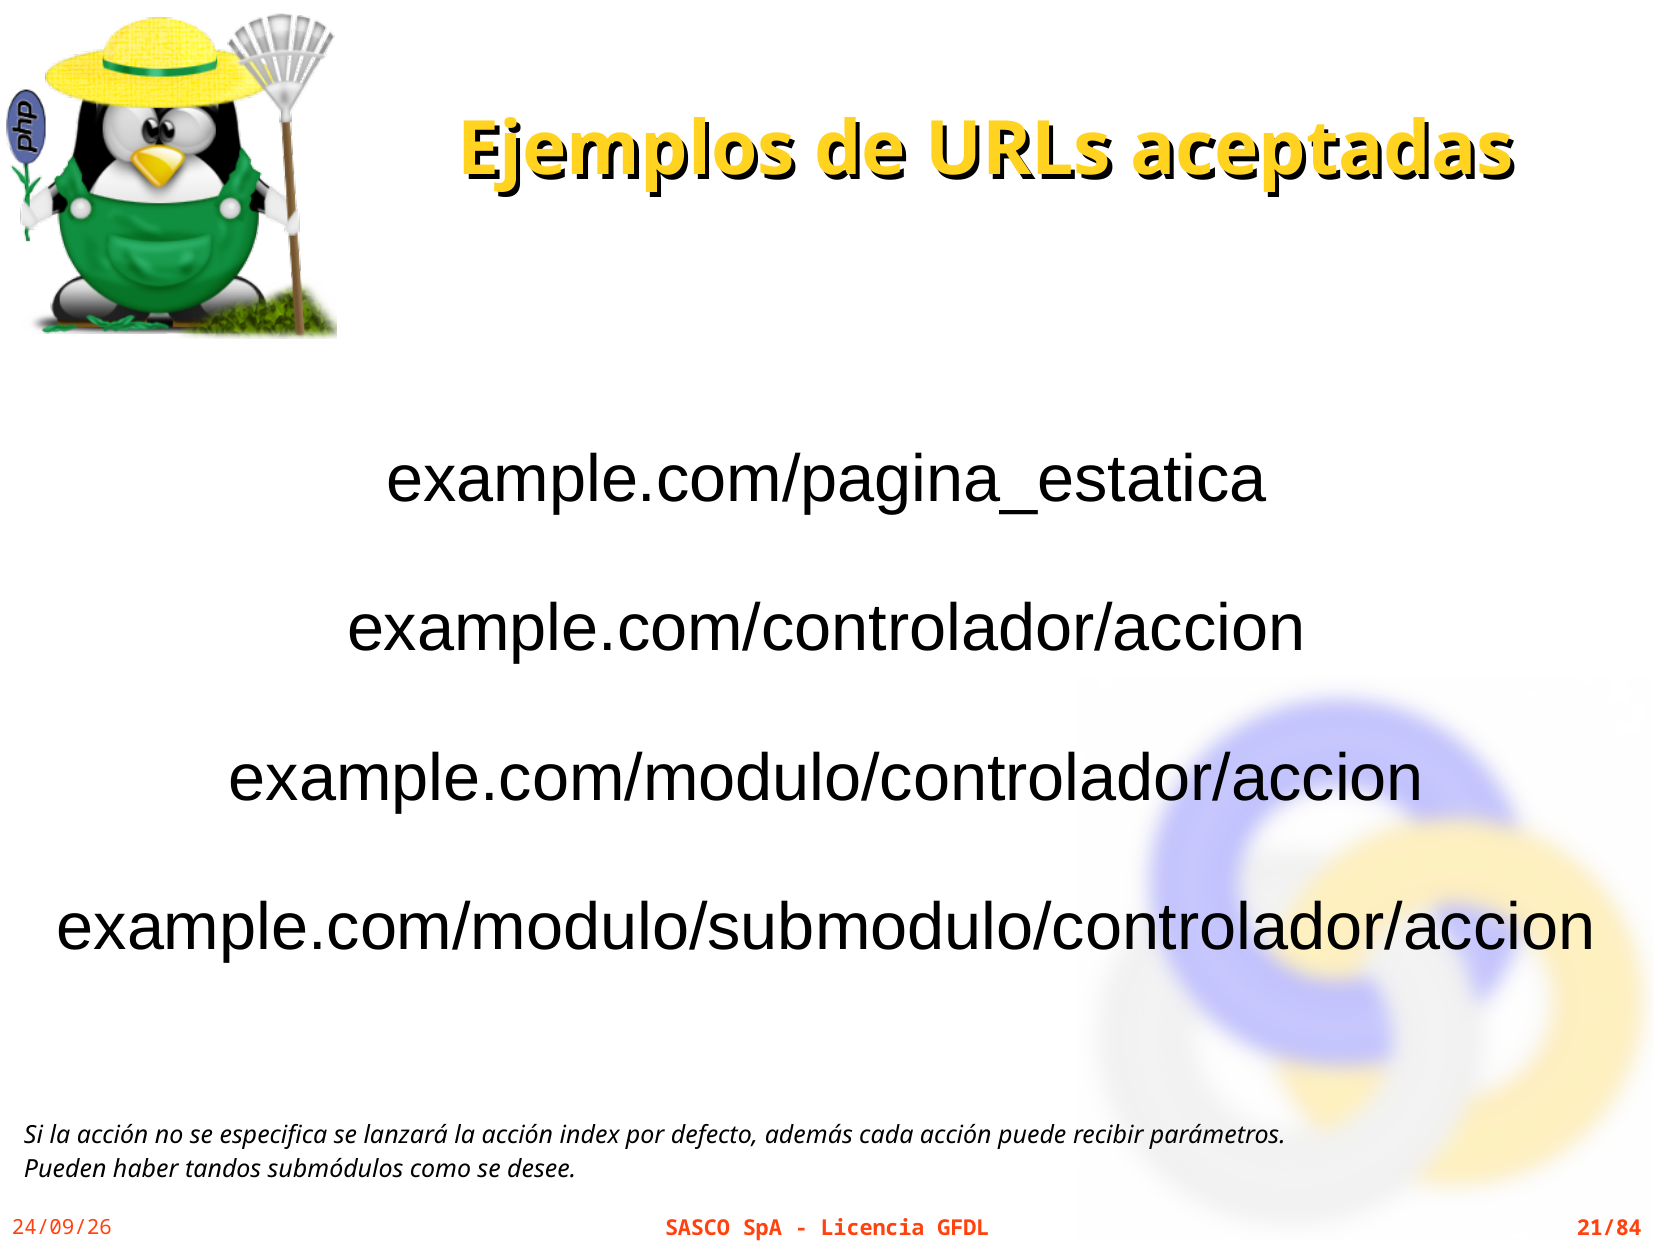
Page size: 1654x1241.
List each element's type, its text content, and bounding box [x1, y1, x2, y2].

text_box Si la acción no se especifica se lanzará la acción index por defecto, además cada acción puede recibir parámetros. Pueden haber tandos submódulos como se desee. [9, 1109, 1297, 1184]
subtitle example.com/pagina_estatica example.com/controlador/accion example.com/modulo/controlador/accion example.com/modulo/submodulo/controlador/accion [47, 342, 1607, 1062]
picture [1074, 657, 1654, 1241]
title Ejemplos de URLs aceptadas [366, 35, 1607, 257]
picture [4, 5, 337, 339]
